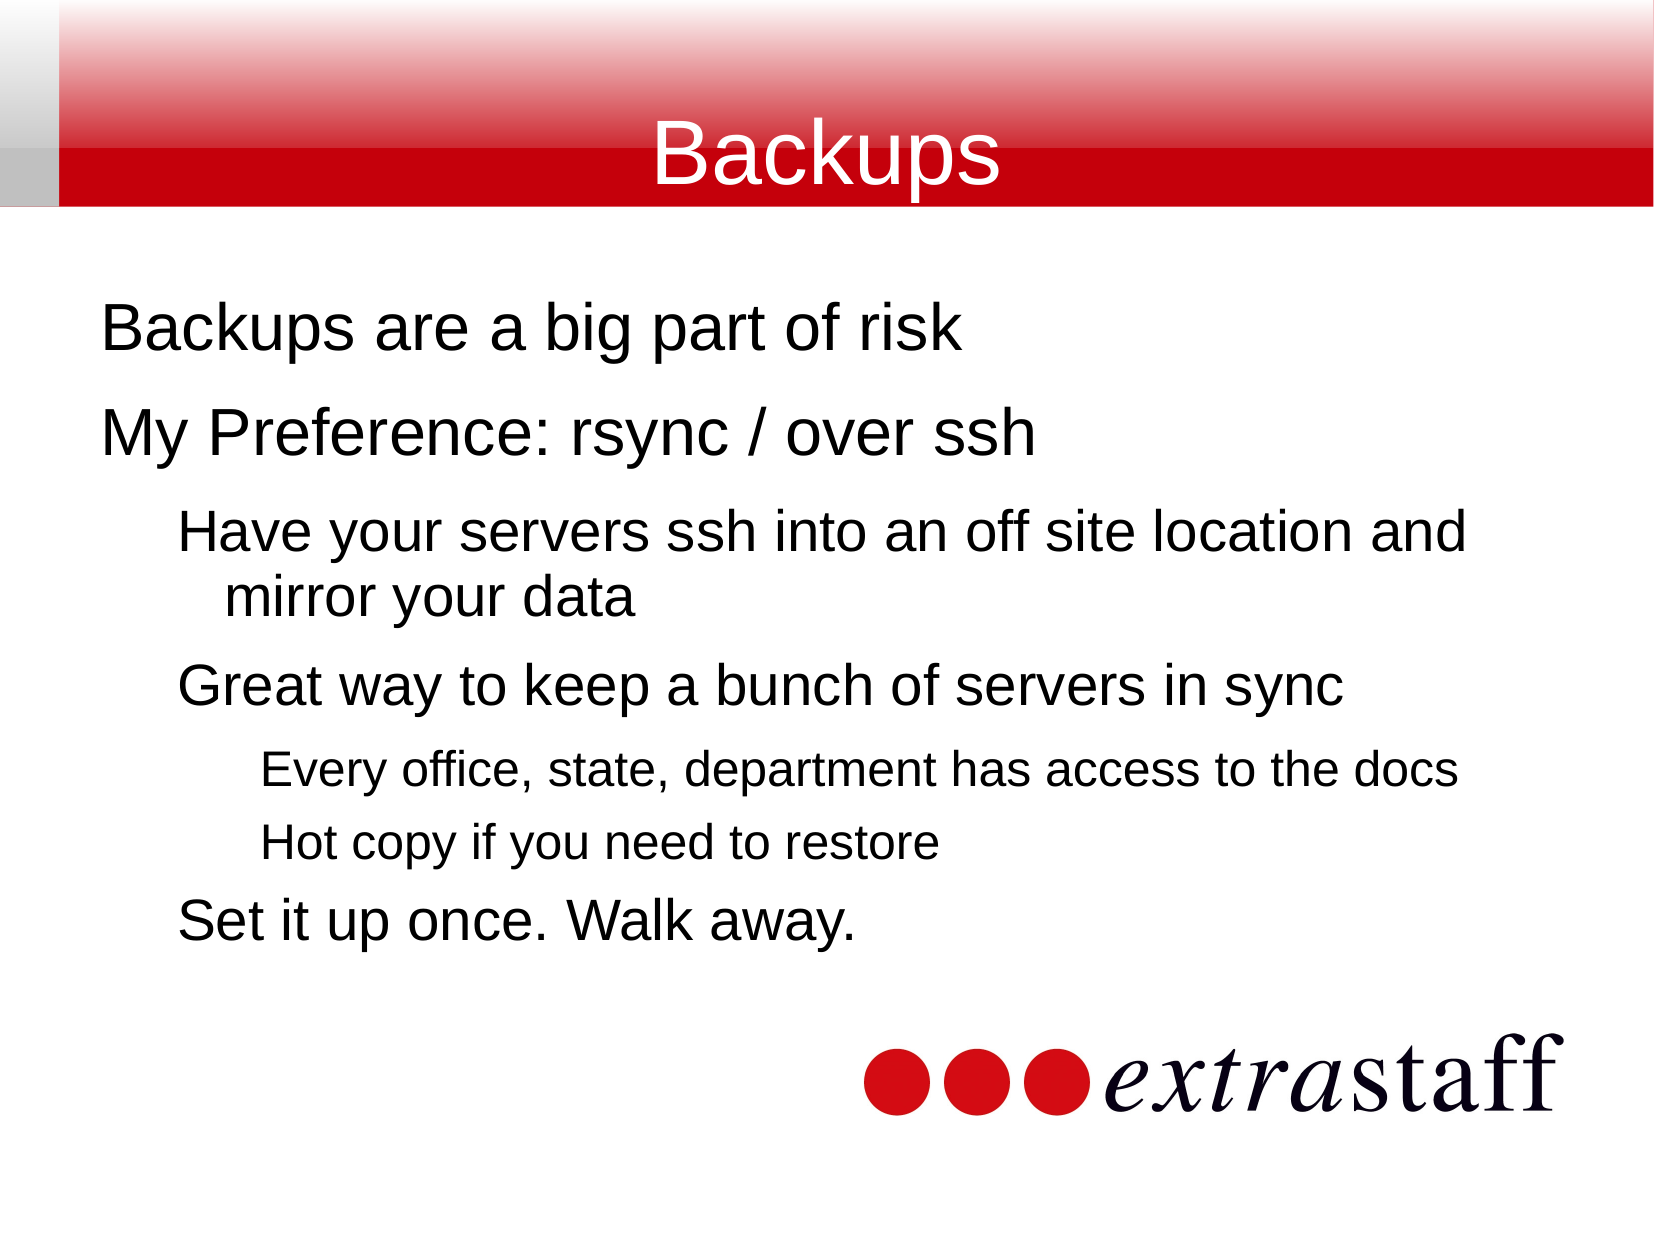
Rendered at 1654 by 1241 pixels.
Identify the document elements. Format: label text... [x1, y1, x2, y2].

title Backups [82, 56, 1571, 250]
picture [863, 1094, 1565, 1116]
list Backups are a big part of risk My Preference: rsync / over ssh Have your servers ssh into an off site location and mirror your data Great way to keep a bunch of servers in sync Every office, state, department has access to the docs Hot copy if you need to restore Set it up once. Walk away. [82, 290, 1571, 1094]
